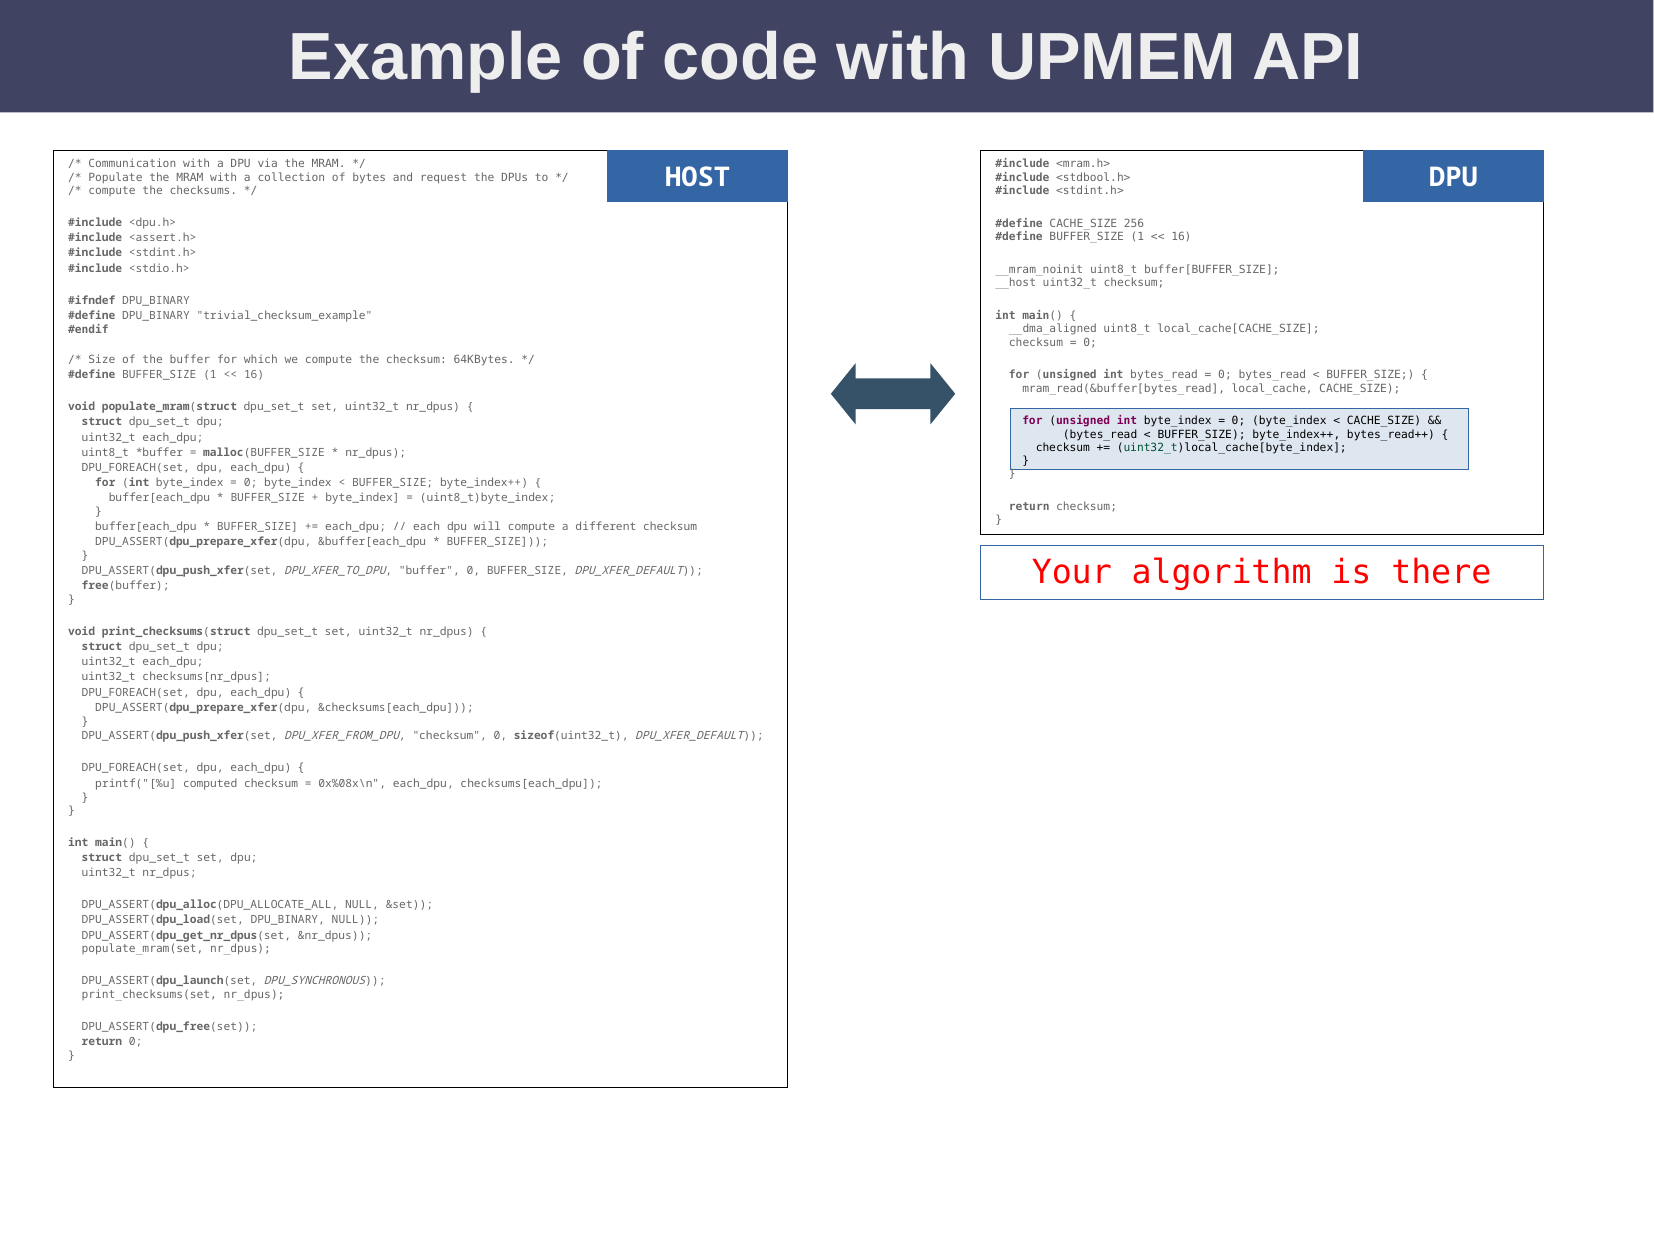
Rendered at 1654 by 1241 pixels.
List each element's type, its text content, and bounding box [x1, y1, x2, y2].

text_box Example of code with UPMEM API [0, 0, 1654, 113]
text_box /* Communication with a DPU via the MRAM. */ /* Populate the MRAM with a collection of bytes and request the DPUs to */ /* compute the checksums. */ #include <dpu.h> #include <assert.h> #include <stdint.h> #include <stdio.h> #ifndef DPU_BINARY #define DPU_BINARY "trivial_checksum_example" #endif /* Size of the buffer for which we compute the checksum: 64KBytes. */ #define BUFFER_SIZE (1 << 16) void populate_mram(struct dpu_set_t set, uint32_t nr_dpus) { struct dpu_set_t dpu; uint32_t each_dpu; uint8_t *buffer = malloc(BUFFER_SIZE * nr_dpus); DPU_FOREACH(set, dpu, each_dpu) { for (int byte_index = 0; byte_index < BUFFER_SIZE; byte_index++) { buffer[each_dpu * BUFFER_SIZE + byte_index] = (uint8_t)byte_index; } buffer[each_dpu * BUFFER_SIZE] += each_dpu; // each dpu will compute a different checksum DPU_ASSERT(dpu_prepare_xfer(dpu, &buffer[each_dpu * BUFFER_SIZE])); } DPU_ASSERT(dpu_push_xfer(set, DPU_XFER_TO_DPU, "buffer", 0, BUFFER_SIZE, DPU_XFER_DEFAULT)); free(buffer); } void print_checksums(struct dpu_set_t set, uint32_t nr_dpus) { struct dpu_set_t dpu; uint32_t each_dpu; uint32_t checksums[nr_dpus]; DPU_FOREACH(set, dpu, each_dpu) { DPU_ASSERT(dpu_prepare_xfer(dpu, &checksums[each_dpu])); } DPU_ASSERT(dpu_push_xfer(set, DPU_XFER_FROM_DPU, "checksum", 0, sizeof(uint32_t), DPU_XFER_DEFAULT)); DPU_FOREACH(set, dpu, each_dpu) { printf("[%u] computed checksum = 0x%08x\n", each_dpu, checksums[each_dpu]); } } int main() { struct dpu_set_t set, dpu; uint32_t nr_dpus; DPU_ASSERT(dpu_alloc(DPU_ALLOCATE_ALL, NULL, &set)); DPU_ASSERT(dpu_load(set, DPU_BINARY, NULL)); DPU_ASSERT(dpu_get_nr_dpus(set, &nr_dpus)); populate_mram(set, nr_dpus); DPU_ASSERT(dpu_launch(set, DPU_SYNCHRONOUS)); print_checksums(set, nr_dpus); DPU_ASSERT(dpu_free(set)); return 0; } [53, 150, 788, 1088]
text_box [830, 363, 956, 425]
text_box #include <mram.h> #include <stdbool.h> #include <stdint.h> #define CACHE_SIZE 256 #define BUFFER_SIZE (1 << 16) __mram_noinit uint8_t buffer[BUFFER_SIZE]; __host uint32_t checksum; int main() { __dma_aligned uint8_t local_cache[CACHE_SIZE]; checksum = 0; for (unsigned int bytes_read = 0; bytes_read < BUFFER_SIZE;) { mram_read(&buffer[bytes_read], local_cache, CACHE_SIZE); for (unsigned int byte_index = 0; (byte_index < CACHE_SIZE) && (bytes_read < BUFFER_SIZE); byte_index++, bytes_read++) { checksum += (uint32_t)local_cache[byte_index]; } } return checksum; } [980, 150, 1544, 535]
text_box DPU [1363, 150, 1544, 202]
text_box Your algorithm is there [980, 545, 1544, 600]
text_box HOST [607, 150, 788, 202]
